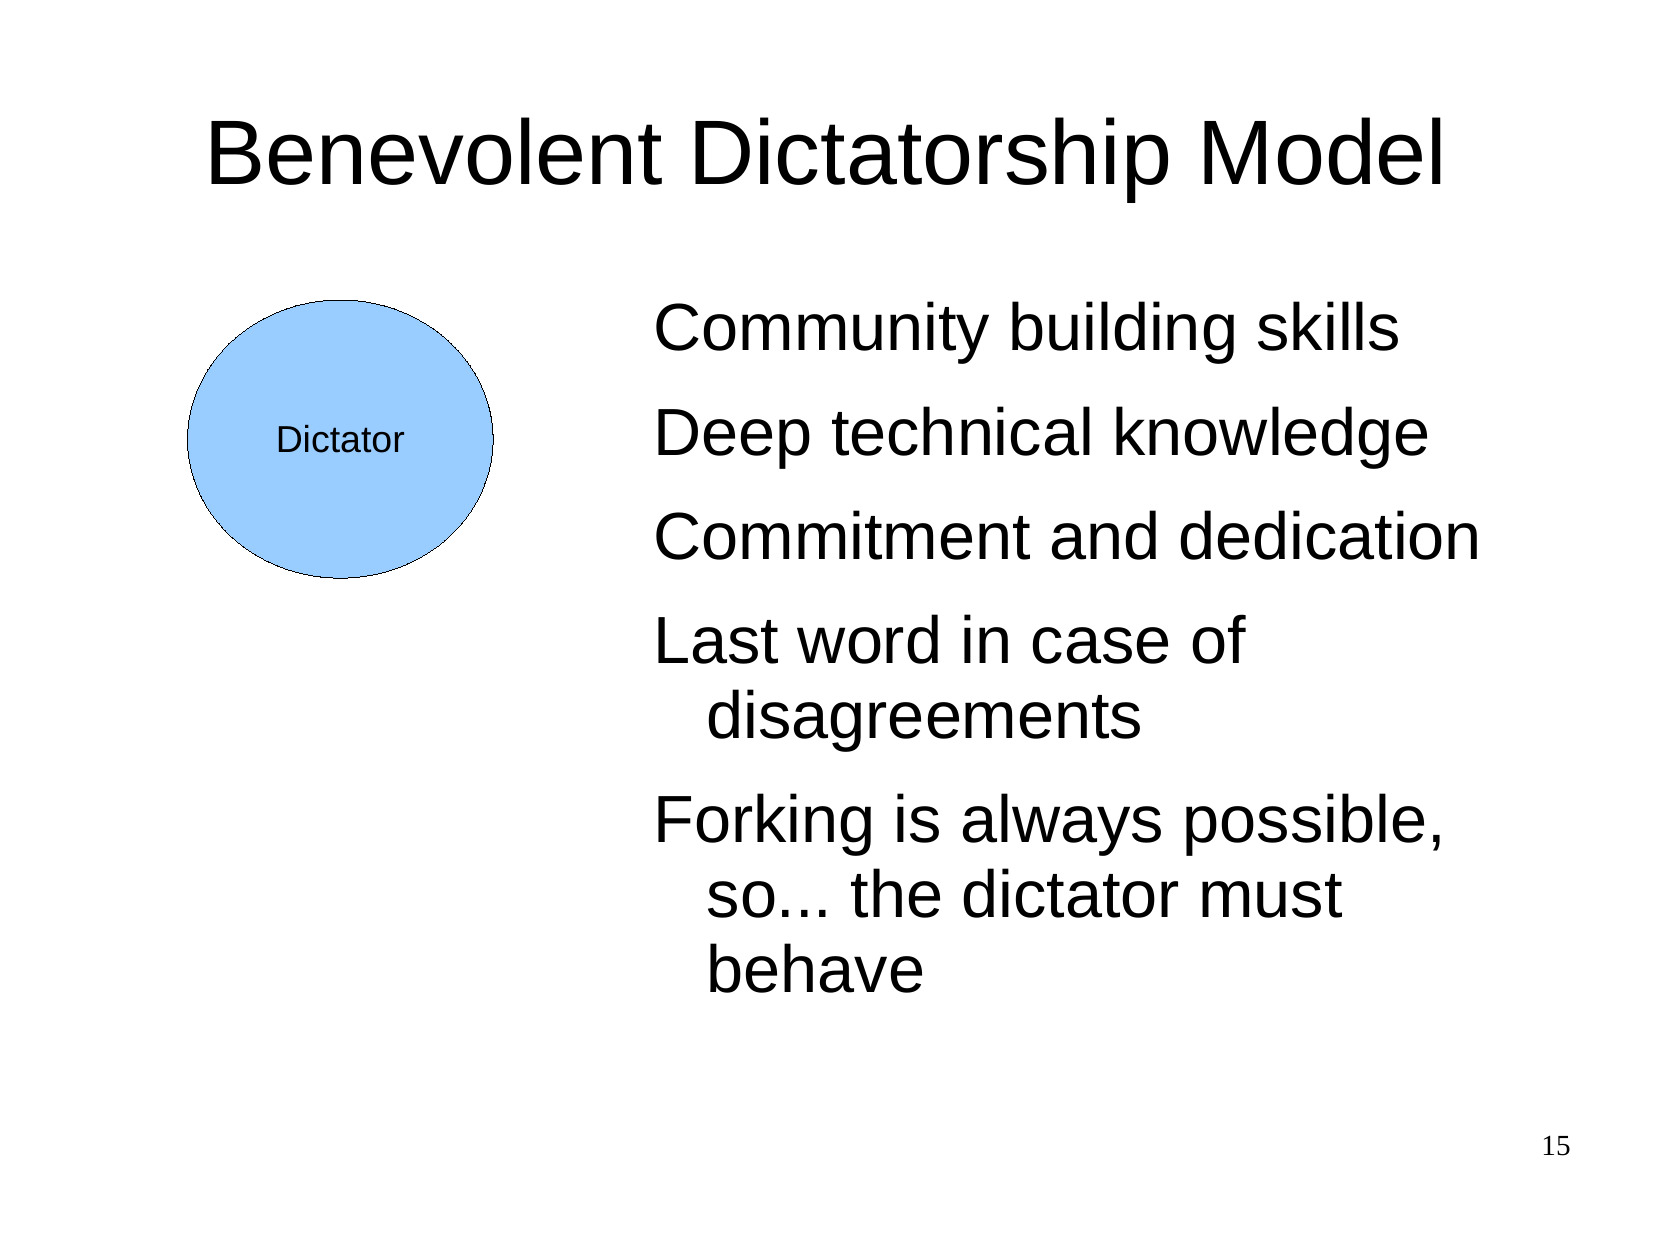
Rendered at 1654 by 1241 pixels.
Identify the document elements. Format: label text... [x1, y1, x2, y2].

title Benevolent Dictatorship Model [82, 49, 1571, 257]
text_box Dictator [187, 300, 494, 579]
list Community building skills Deep technical knowledge Commitment and dedication Last word in case of disagreements Forking is always possible, so... the dictator must behave [635, 290, 1548, 1094]
